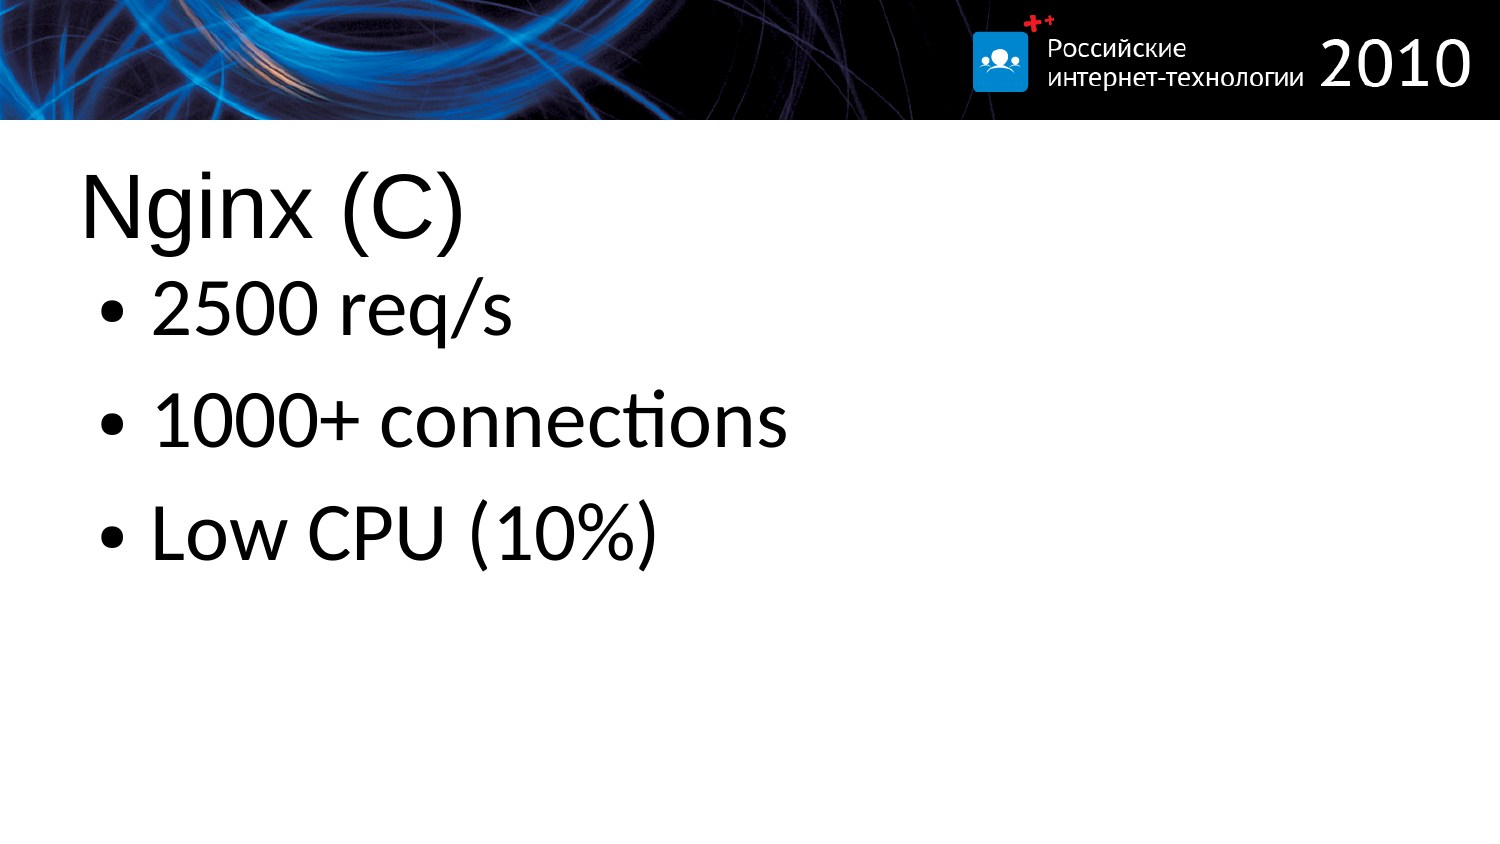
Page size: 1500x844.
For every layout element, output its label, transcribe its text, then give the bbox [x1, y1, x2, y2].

title Nginx (C) [79, 155, 1430, 258]
list 2500 req/s 1000+ connections Low CPU (10%) [79, 272, 1430, 750]
picture [0, 0, 1500, 120]
